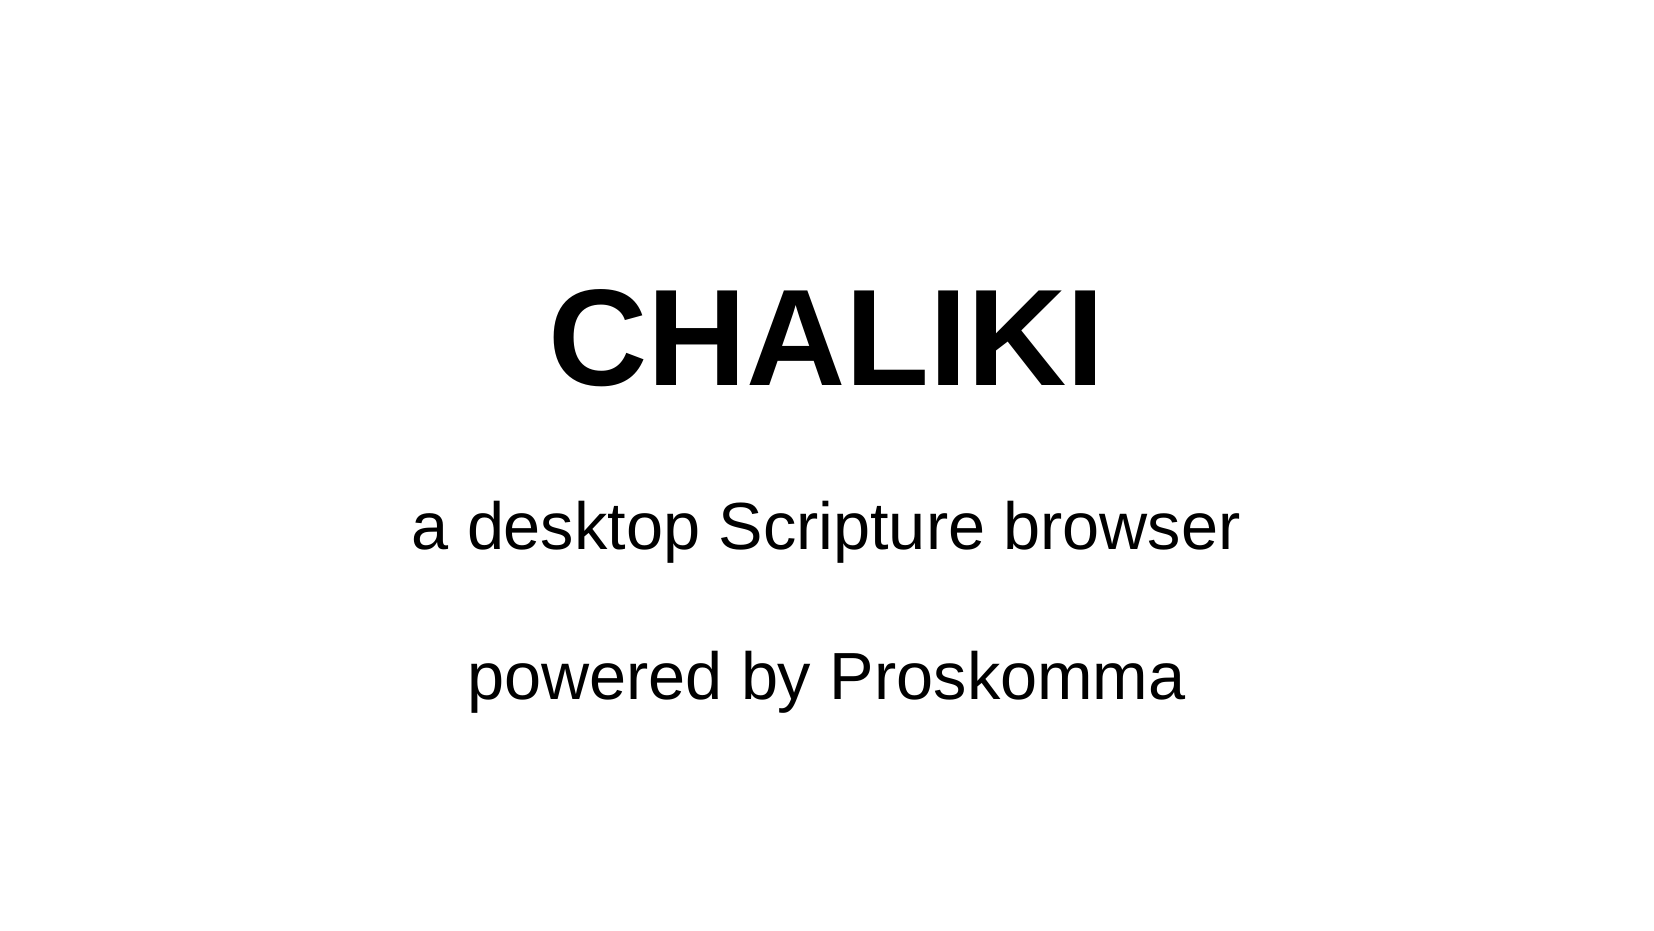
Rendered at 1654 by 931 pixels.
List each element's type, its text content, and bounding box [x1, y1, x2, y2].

subtitle CHALIKI a desktop Scripture browser powered by Proskomma [82, 105, 1571, 871]
